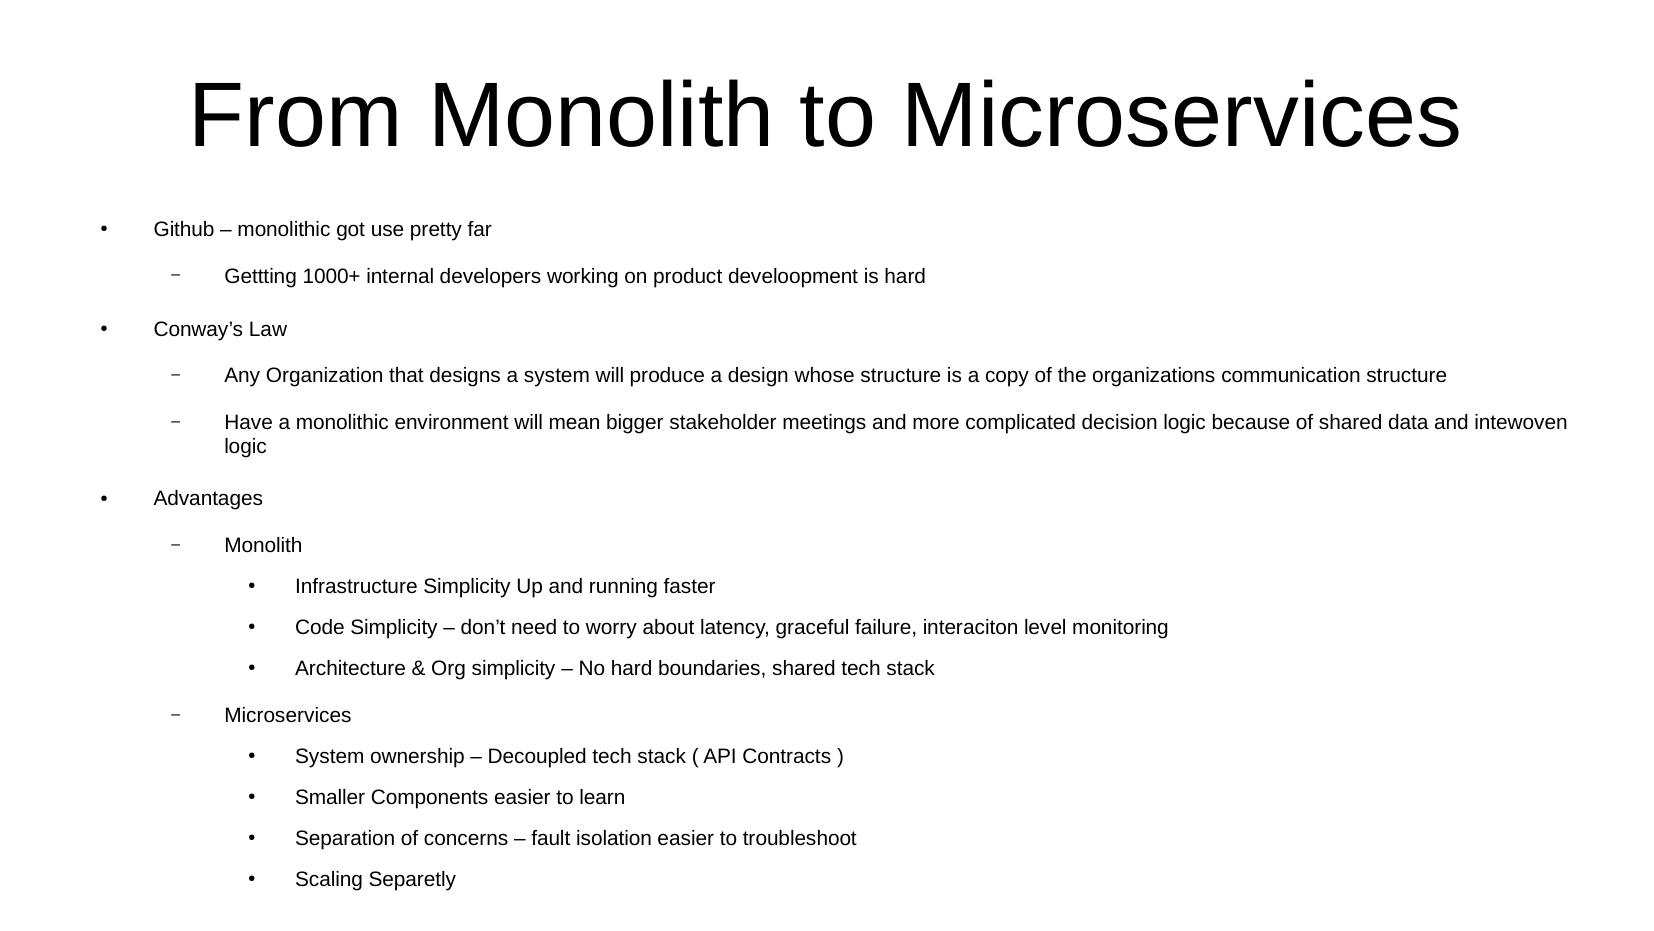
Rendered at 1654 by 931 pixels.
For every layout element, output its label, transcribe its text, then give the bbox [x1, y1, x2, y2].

title From Monolith to Microservices [82, 37, 1571, 193]
list Github – monolithic got use pretty far Gettting 1000+ internal developers working on product develoopment is hard Conway’s Law Any Organization that designs a system will produce a design whose structure is a copy of the organizations communication structure Have a monolithic environment will mean bigger stakeholder meetings and more complicated decision logic because of shared data and intewoven logic Advantages Monolith Infrastructure Simplicity Up and running faster Code Simplicity – don’t need to worry about latency, graceful failure, interaciton level monitoring Architecture & Org simplicity – No hard boundaries, shared tech stack Microservices System ownership – Decoupled tech stack ( API Contracts ) Smaller Components easier to learn Separation of concerns – fault isolation easier to troubleshoot Scaling Separetly [82, 217, 1606, 901]
